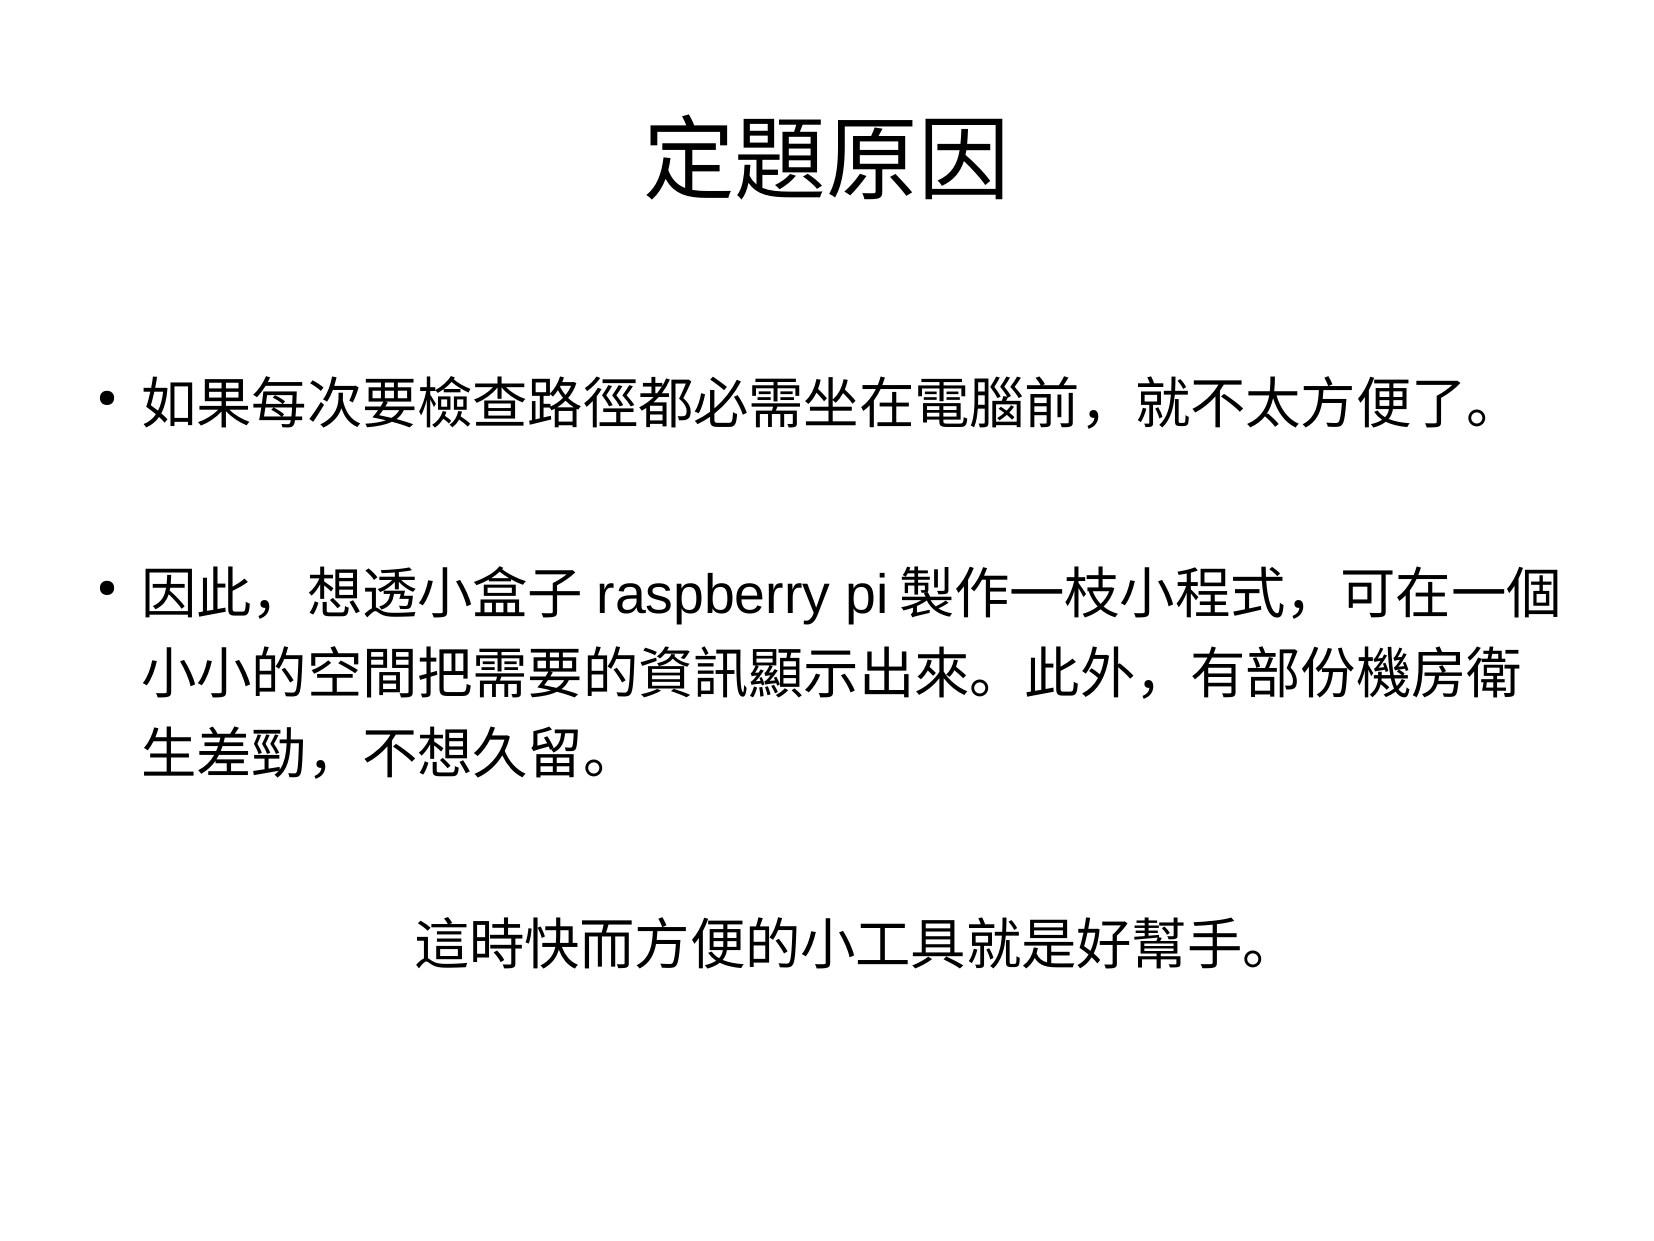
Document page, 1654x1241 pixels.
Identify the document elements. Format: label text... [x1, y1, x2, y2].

list 如果每次要檢查路徑都必需坐在電腦前，就不太方便了。 因此，想透小盒子raspberry pi製作一枝小程式，可在一個小小的空間把需要的資訊顯示出來。此外，有部份機房衛生差勁，不想久留。 這時快而方便的小工具就是好幫手。 [82, 272, 1571, 993]
title 定題原因 [82, 49, 1571, 257]
